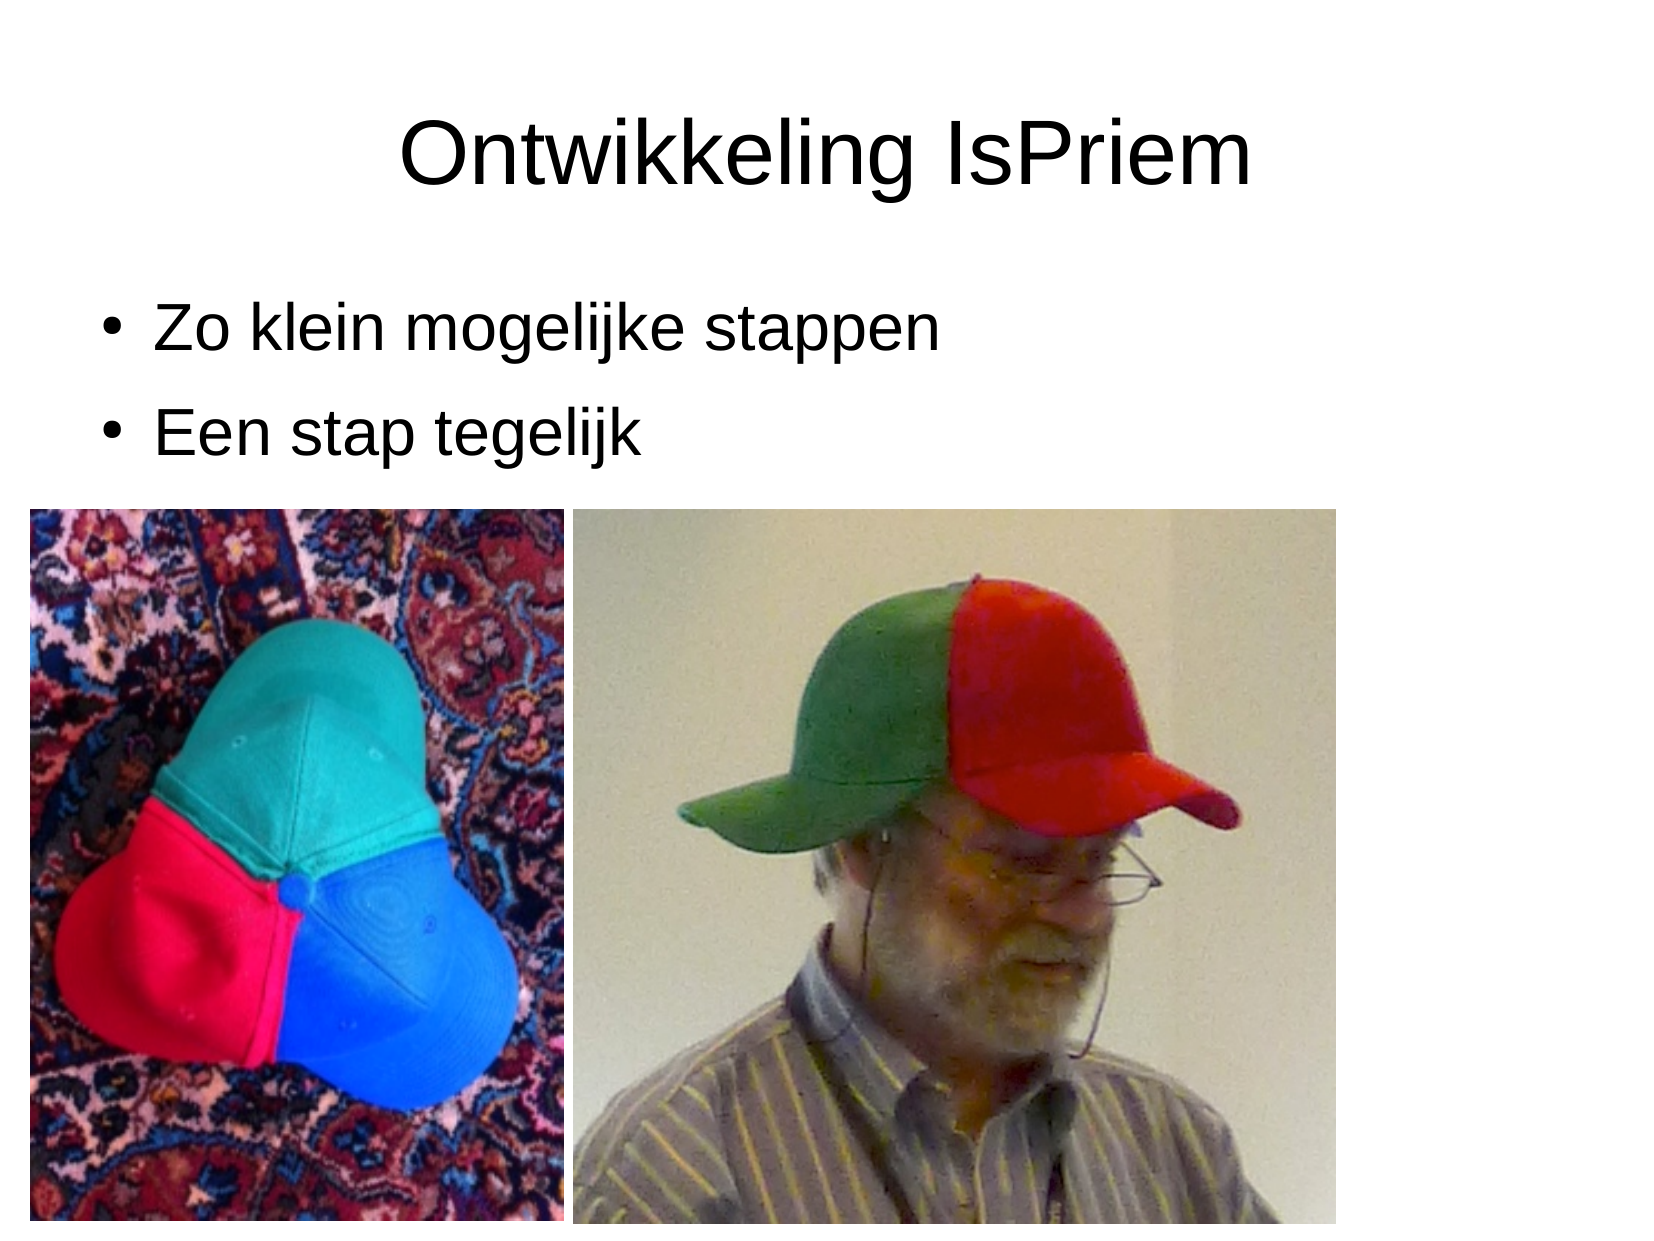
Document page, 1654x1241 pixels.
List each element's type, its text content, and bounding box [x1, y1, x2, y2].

title Ontwikkeling IsPriem [82, 49, 1571, 257]
list Zo klein mogelijke stappen Een stap tegelijk [82, 290, 1571, 1010]
picture [573, 509, 1336, 1224]
picture [30, 509, 564, 1222]
